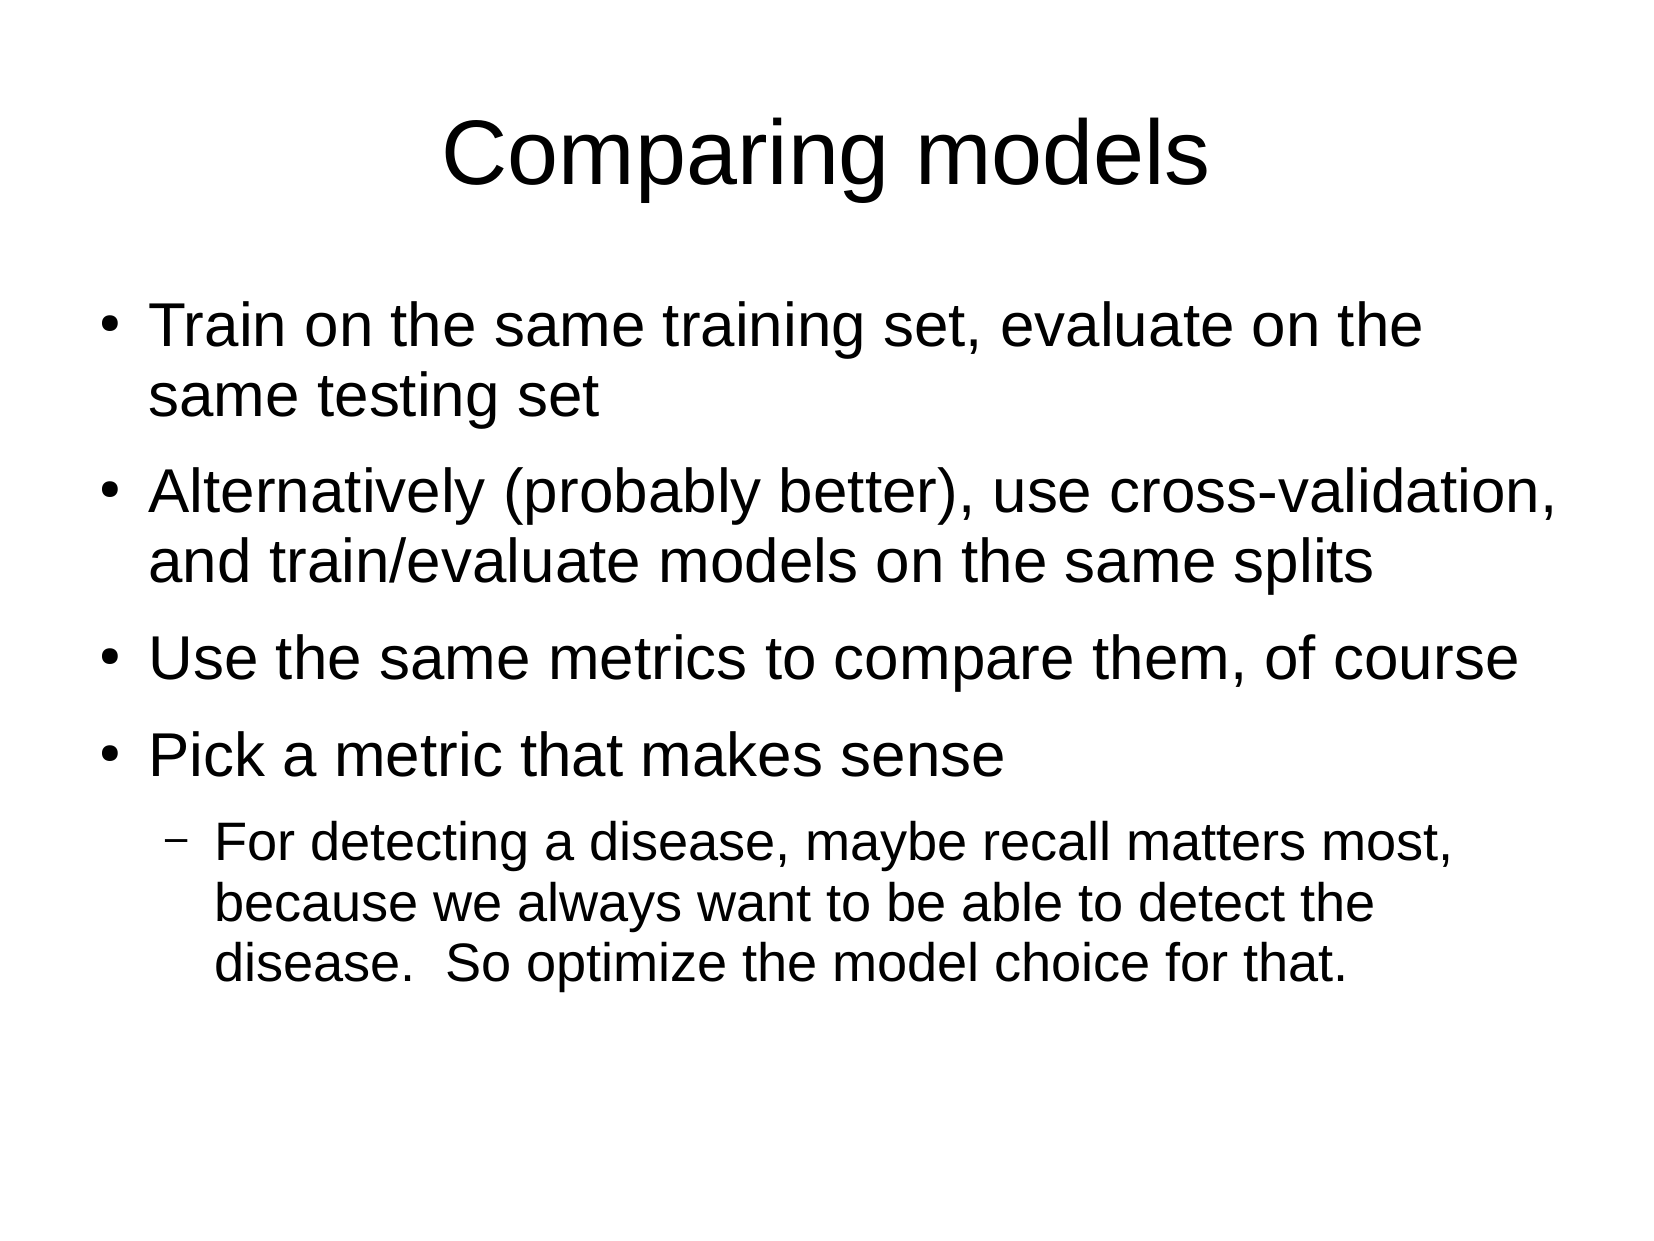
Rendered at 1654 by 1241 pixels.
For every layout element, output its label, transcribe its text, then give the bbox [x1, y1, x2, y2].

title Comparing models [82, 49, 1571, 257]
list Train on the same training set, evaluate on the same testing set Alternatively (probably better), use cross-validation, and train/evaluate models on the same splits Use the same metrics to compare them, of course Pick a metric that makes sense For detecting a disease, maybe recall matters most, because we always want to be able to detect the disease. So optimize the model choice for that. [82, 290, 1571, 1010]
